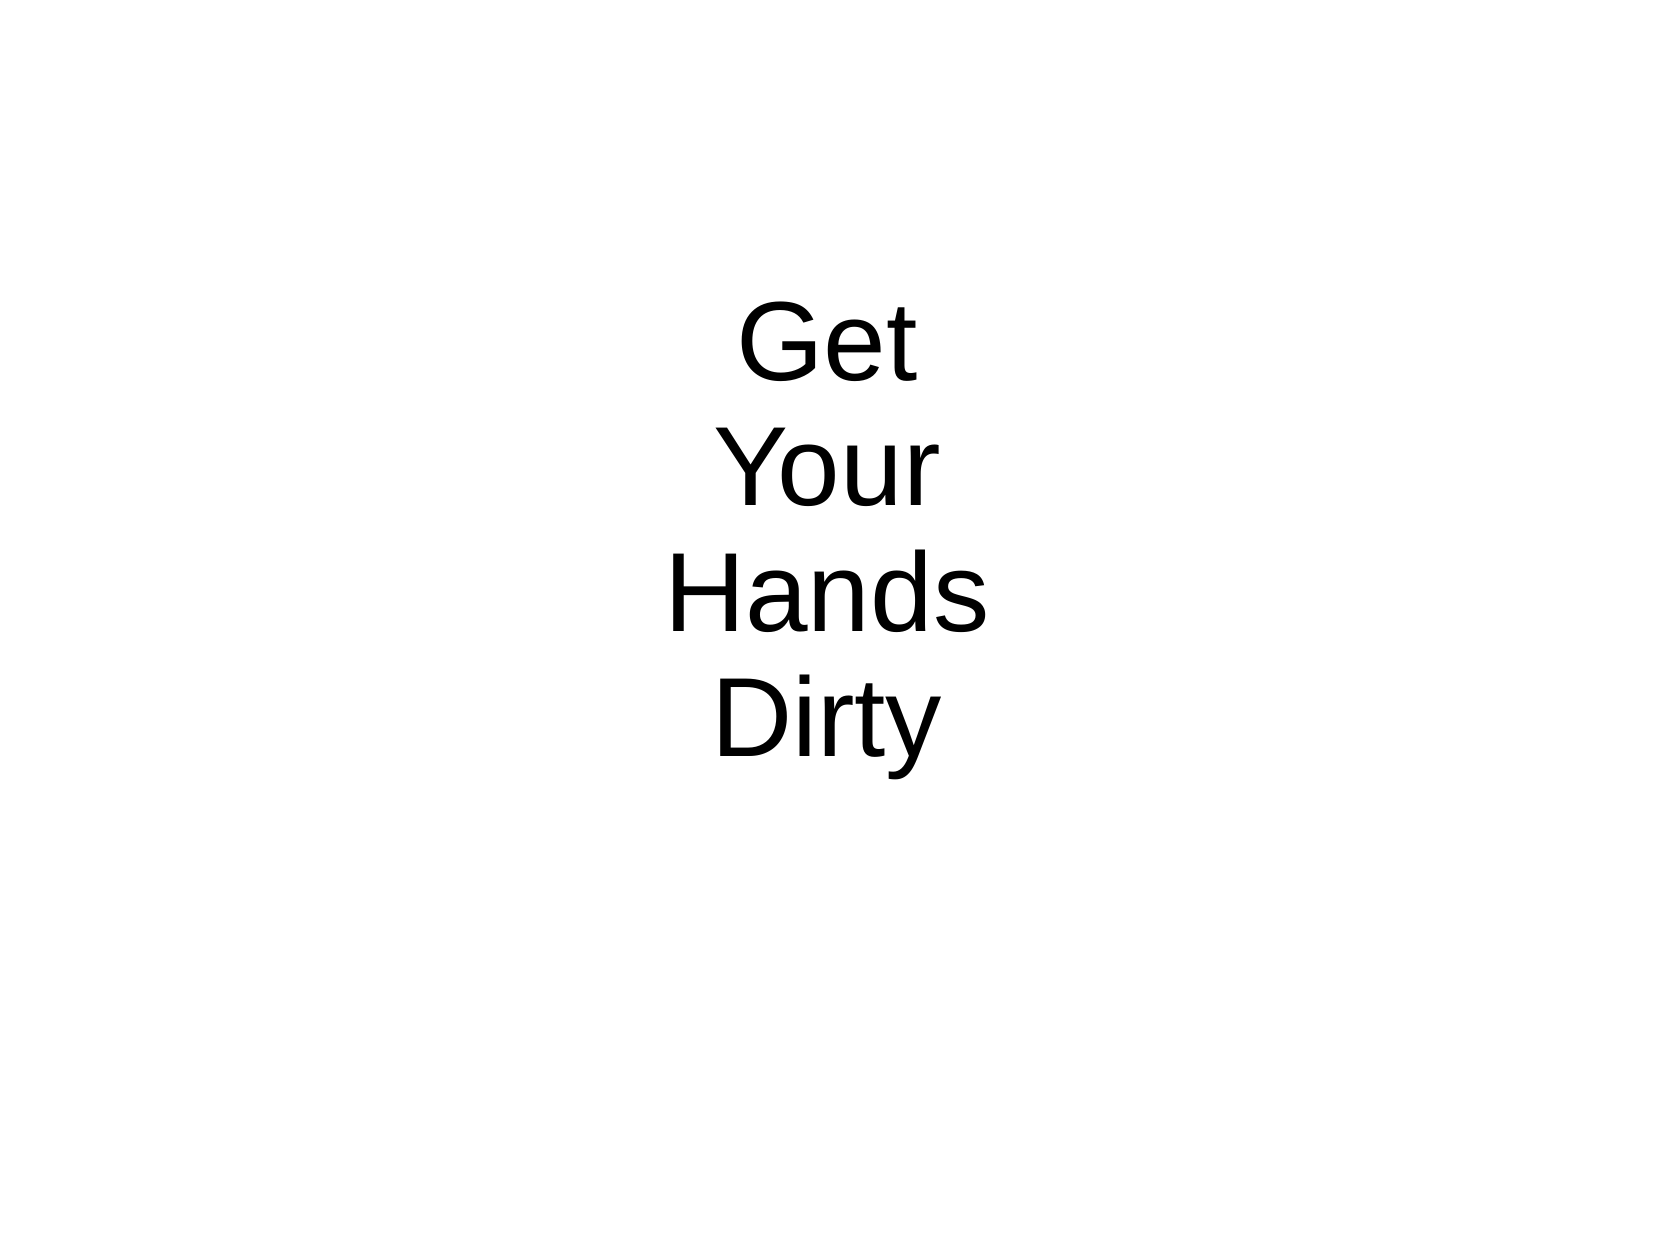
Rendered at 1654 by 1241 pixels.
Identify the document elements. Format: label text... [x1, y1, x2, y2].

subtitle Get Your Hands Dirty [82, 49, 1571, 1010]
